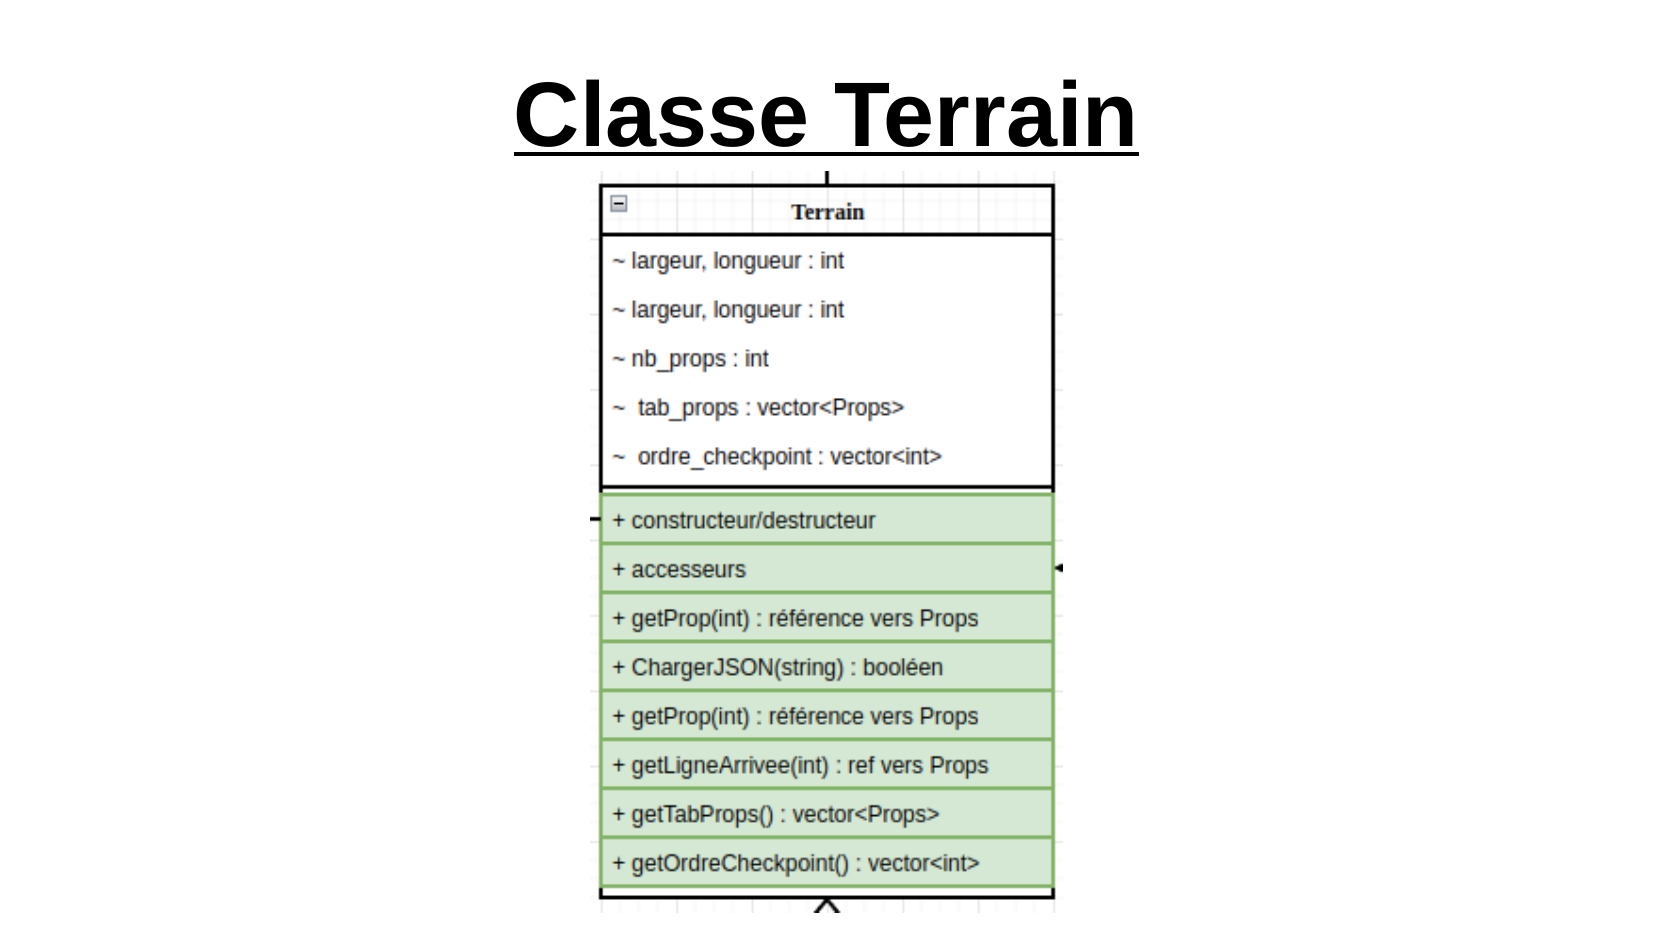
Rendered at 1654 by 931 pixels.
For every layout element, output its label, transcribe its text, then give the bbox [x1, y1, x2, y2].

picture [590, 171, 1063, 913]
title Classe Terrain [82, 37, 1571, 193]
